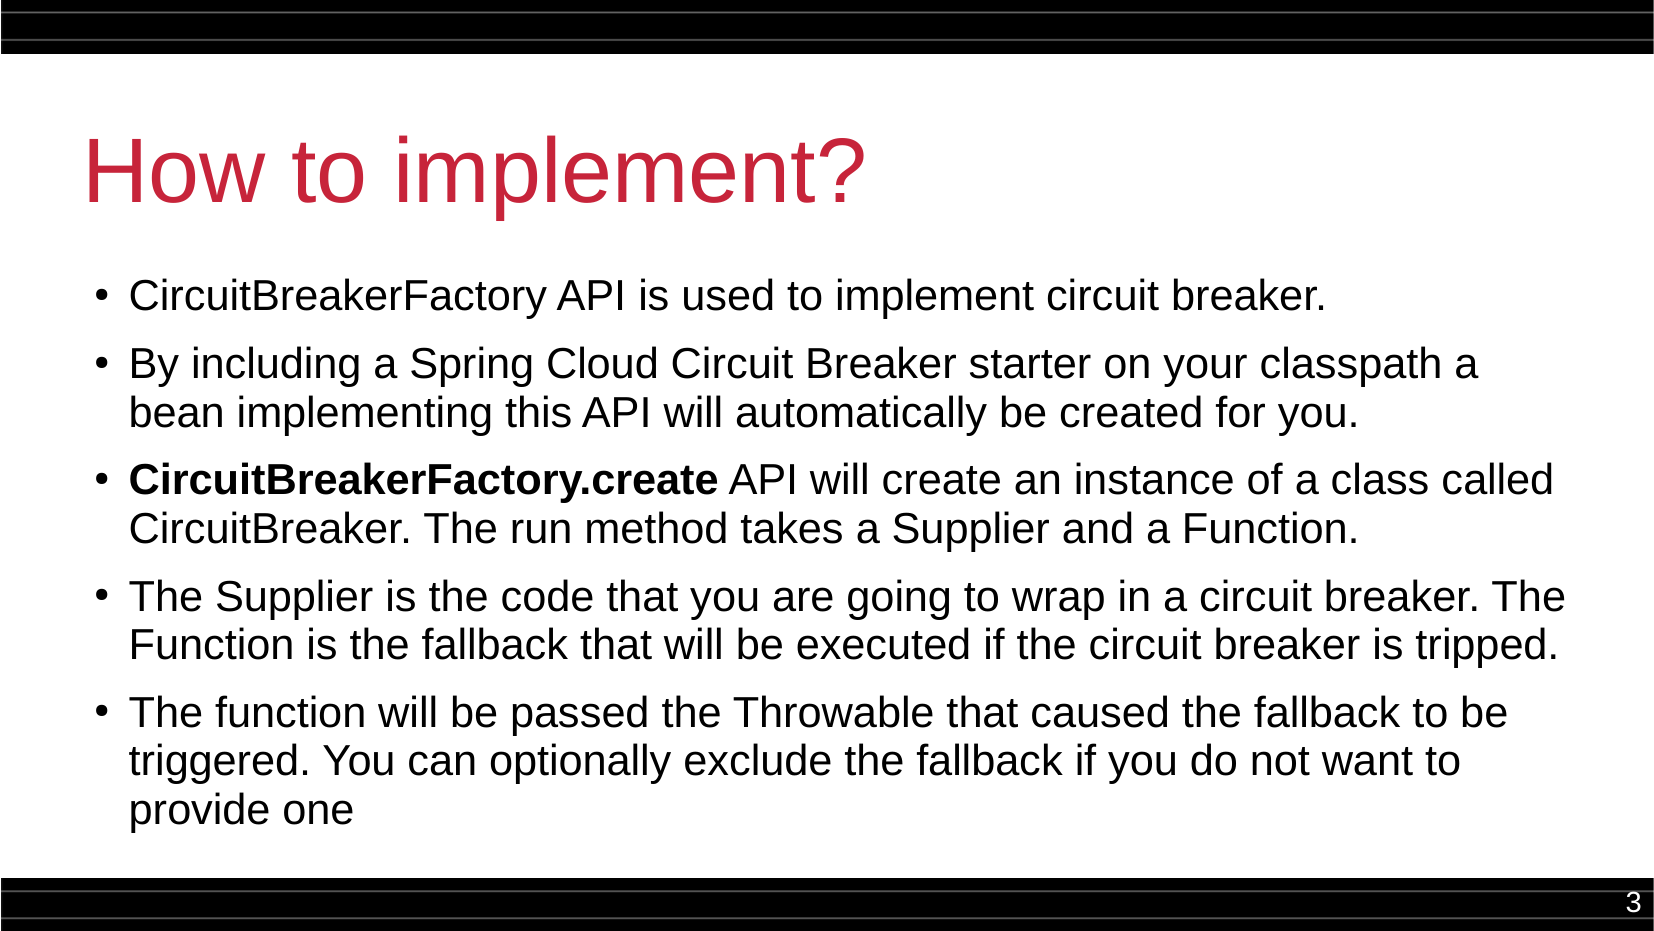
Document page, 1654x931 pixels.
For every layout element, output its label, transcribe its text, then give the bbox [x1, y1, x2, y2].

list CircuitBreakerFactory API is used to implement circuit breaker. By including a Spring Cloud Circuit Breaker starter on your classpath a bean implementing this API will automatically be created for you. CircuitBreakerFactory.create API will create an instance of a class called CircuitBreaker. The run method takes a Supplier and a Function. The Supplier is the code that you are going to wrap in a circuit breaker. The Function is the fallback that will be executed if the circuit breaker is tripped. The function will be passed the Throwable that caused the fallback to be triggered. You can optionally exclude the fallback if you do not want to provide one [82, 271, 1571, 851]
title How to implement? [82, 92, 1571, 249]
picture [1, 0, 1654, 54]
picture [1, 878, 1654, 931]
